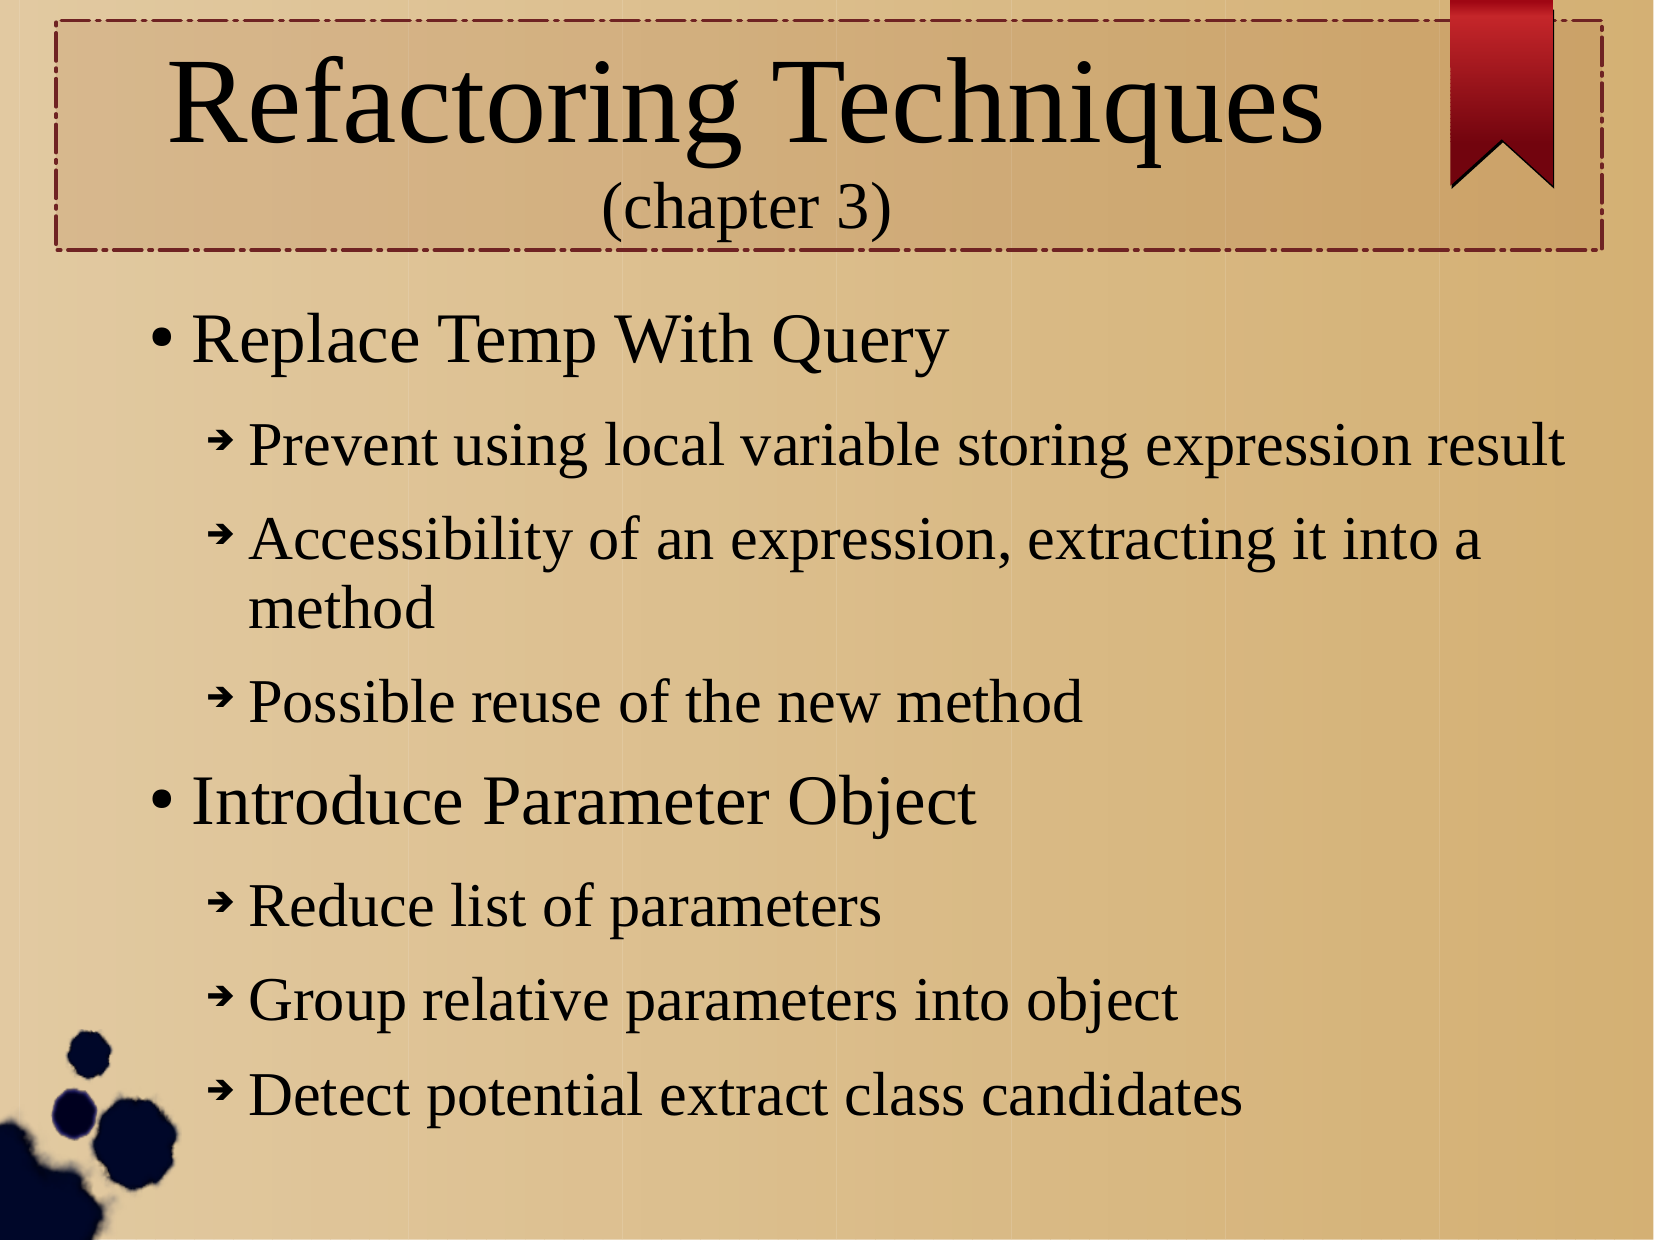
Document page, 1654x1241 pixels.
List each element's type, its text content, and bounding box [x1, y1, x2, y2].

list Replace Temp With Query Prevent using local variable storing expression result Accessibility of an expression, extracting it into a method Possible reuse of the new method Introduce Parameter Object Reduce list of parameters Group relative parameters into object Detect potential extract class candidates [135, 299, 1571, 1156]
title Refactoring Techniques (chapter 3) [82, 33, 1412, 243]
